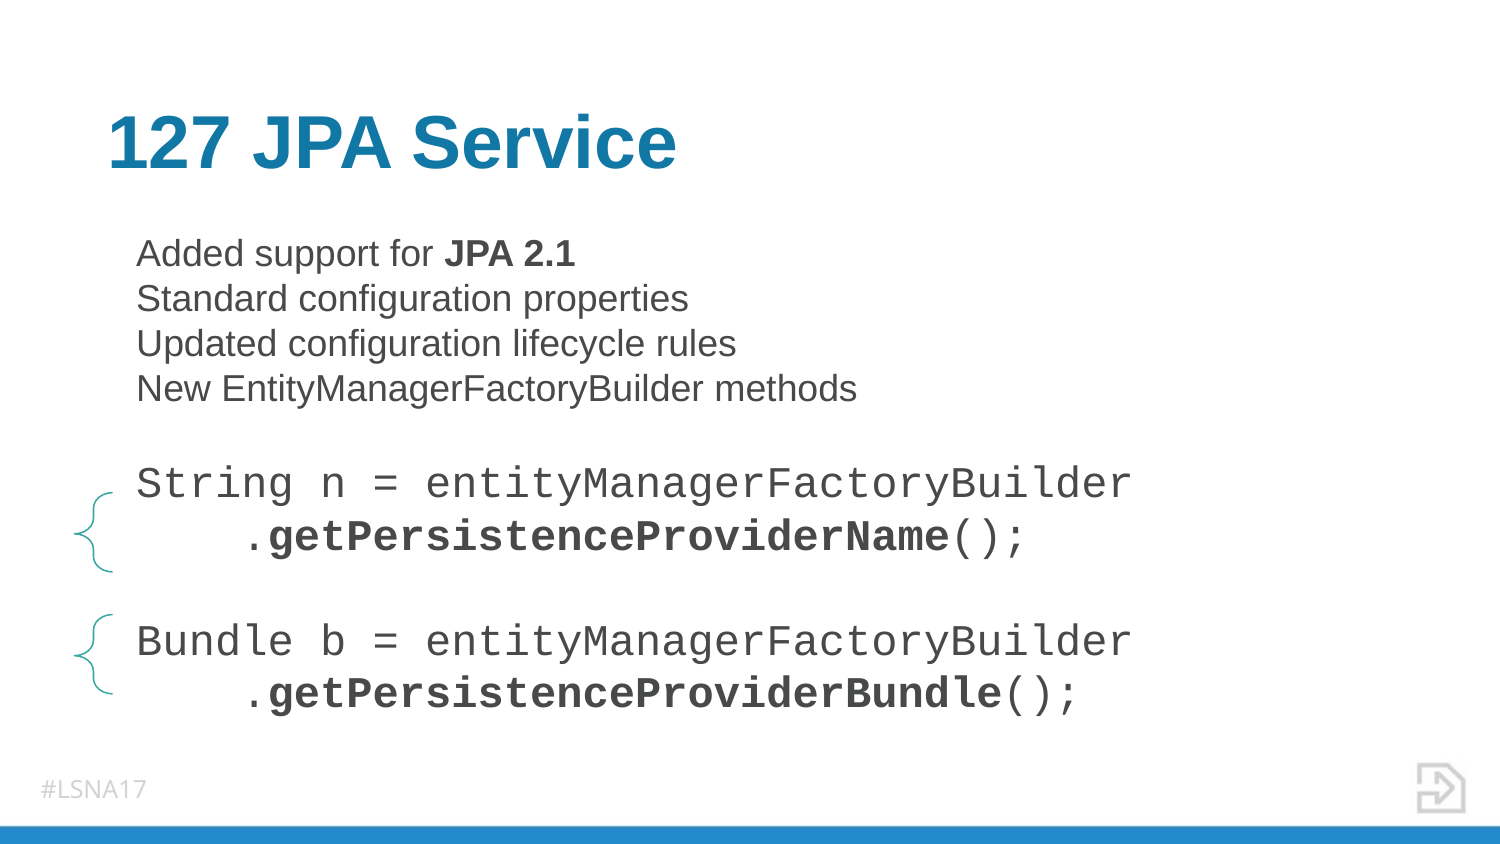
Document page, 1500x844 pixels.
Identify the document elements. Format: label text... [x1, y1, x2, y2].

title 127 JPA Service [92, 107, 1200, 170]
picture [0, 0, 1500, 844]
list Added support for JPA 2.1 Standard configuration properties Updated configuration lifecycle rules New EntityManagerFactoryBuilder methods String n = entityManagerFactoryBuilder .getPersistenceProviderName(); Bundle b = entityManagerFactoryBuilder .getPersistenceProviderBundle(); [92, 214, 1393, 746]
